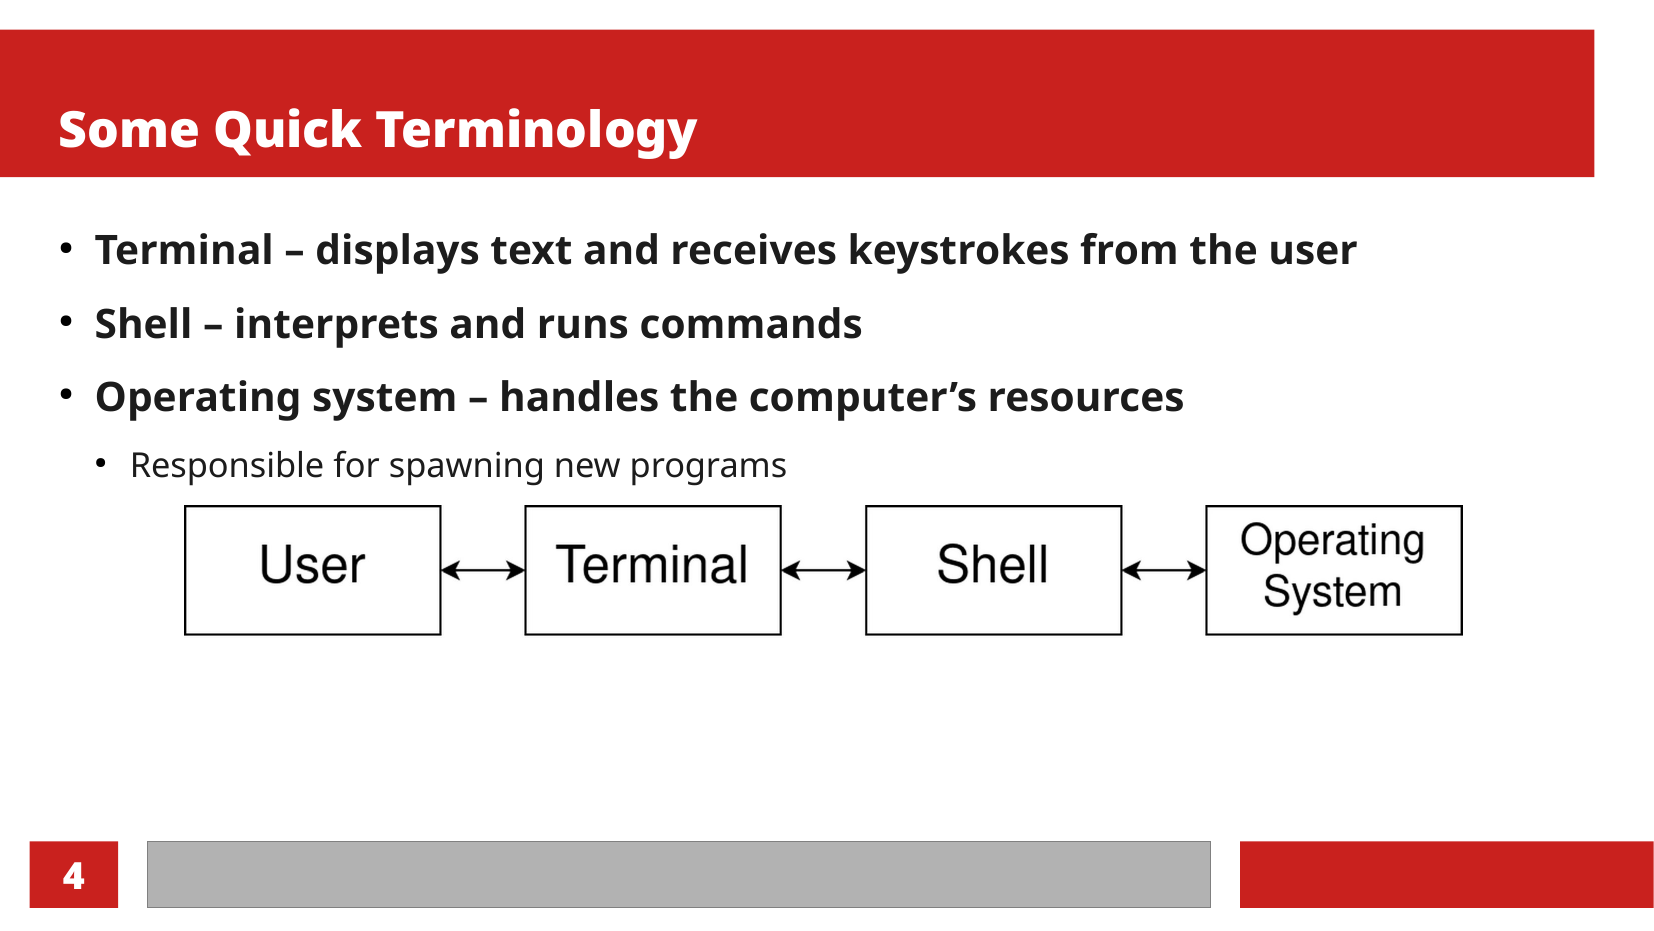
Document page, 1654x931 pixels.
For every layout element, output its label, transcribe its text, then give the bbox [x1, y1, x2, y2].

title Some Quick Terminology [59, 44, 1595, 163]
picture [184, 505, 1463, 638]
list Terminal – displays text and receives keystrokes from the user Shell – interprets and runs commands Operating system – handles the computer’s resources Responsible for spawning new programs [59, 221, 1565, 798]
